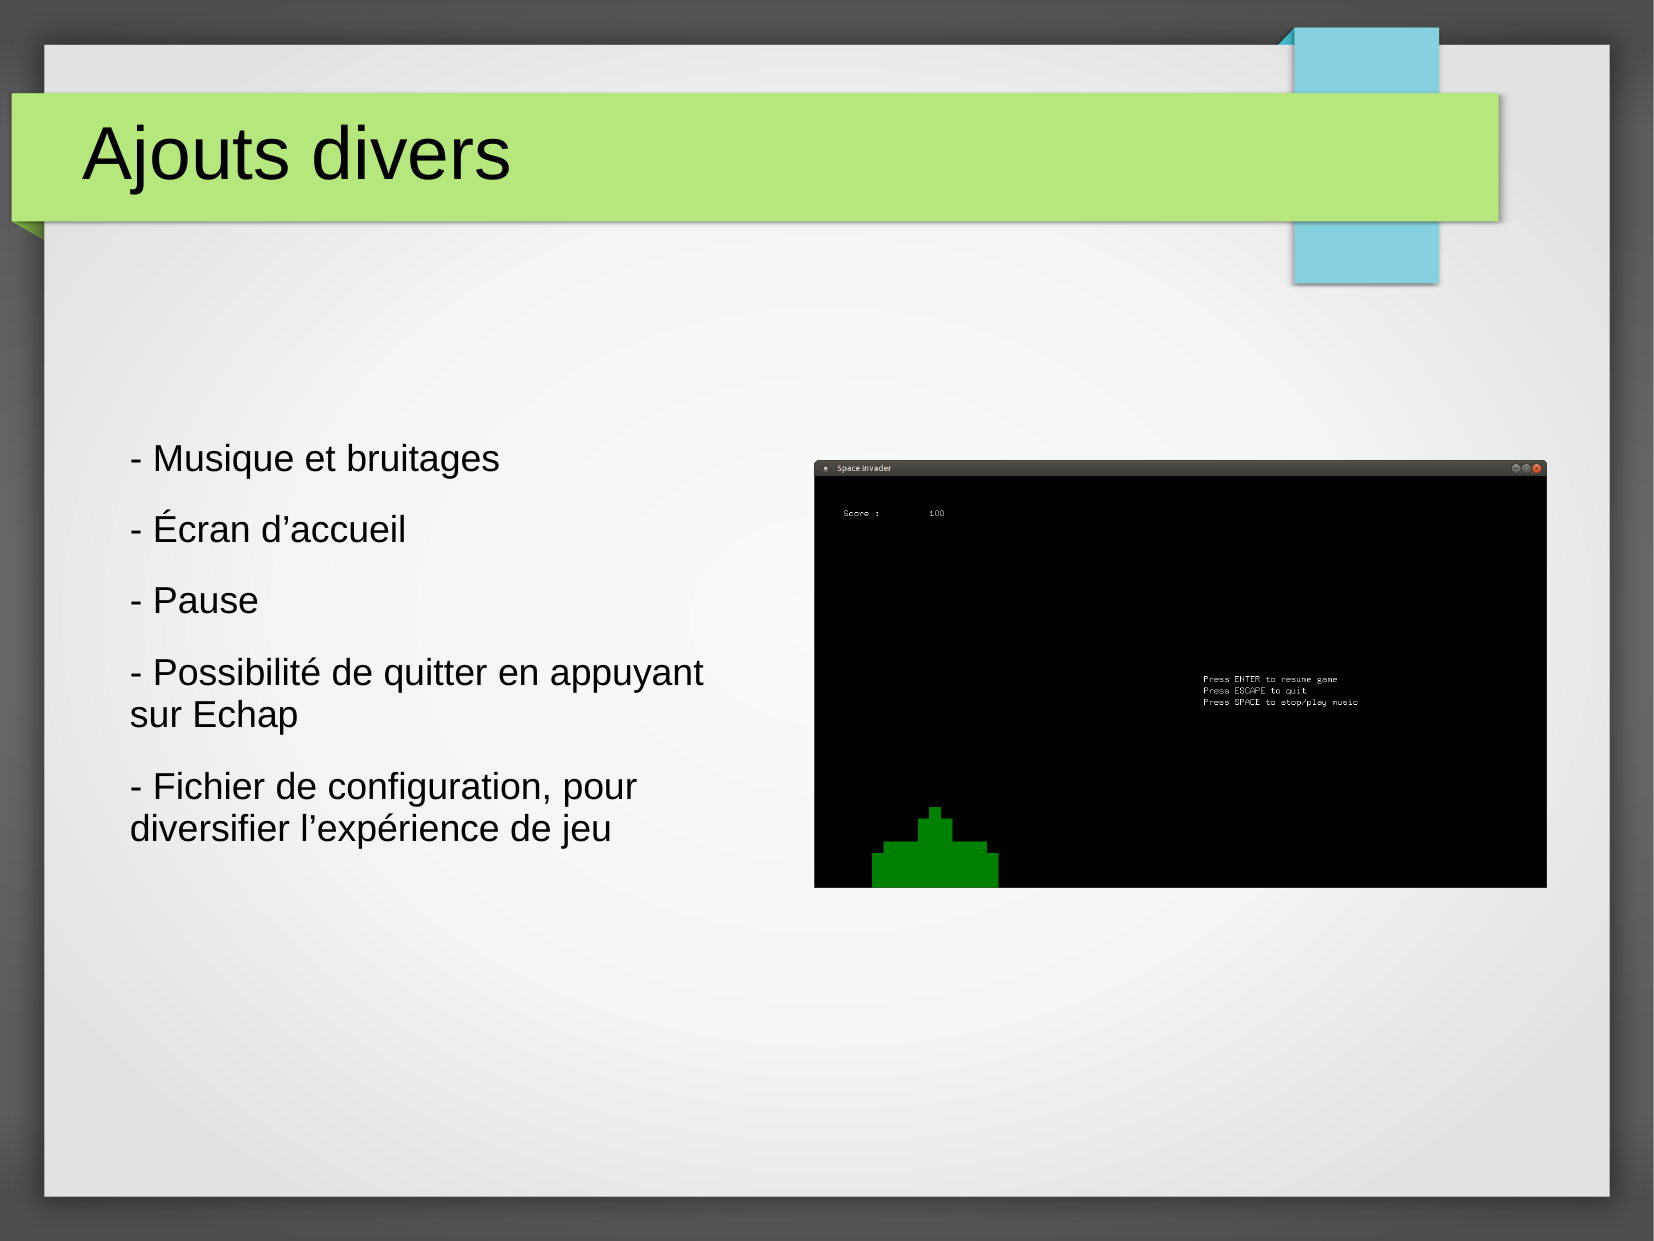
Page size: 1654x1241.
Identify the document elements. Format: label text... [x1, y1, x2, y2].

title Ajouts divers [82, 94, 1264, 213]
picture [0, 0, 1654, 1241]
list - Musique et bruitages - Écran d’accueil - Pause - Possibilité de quitter en appuyant sur Echap - Fichier de configuration, pour diversifier l’expérience de jeu [59, 437, 745, 1241]
